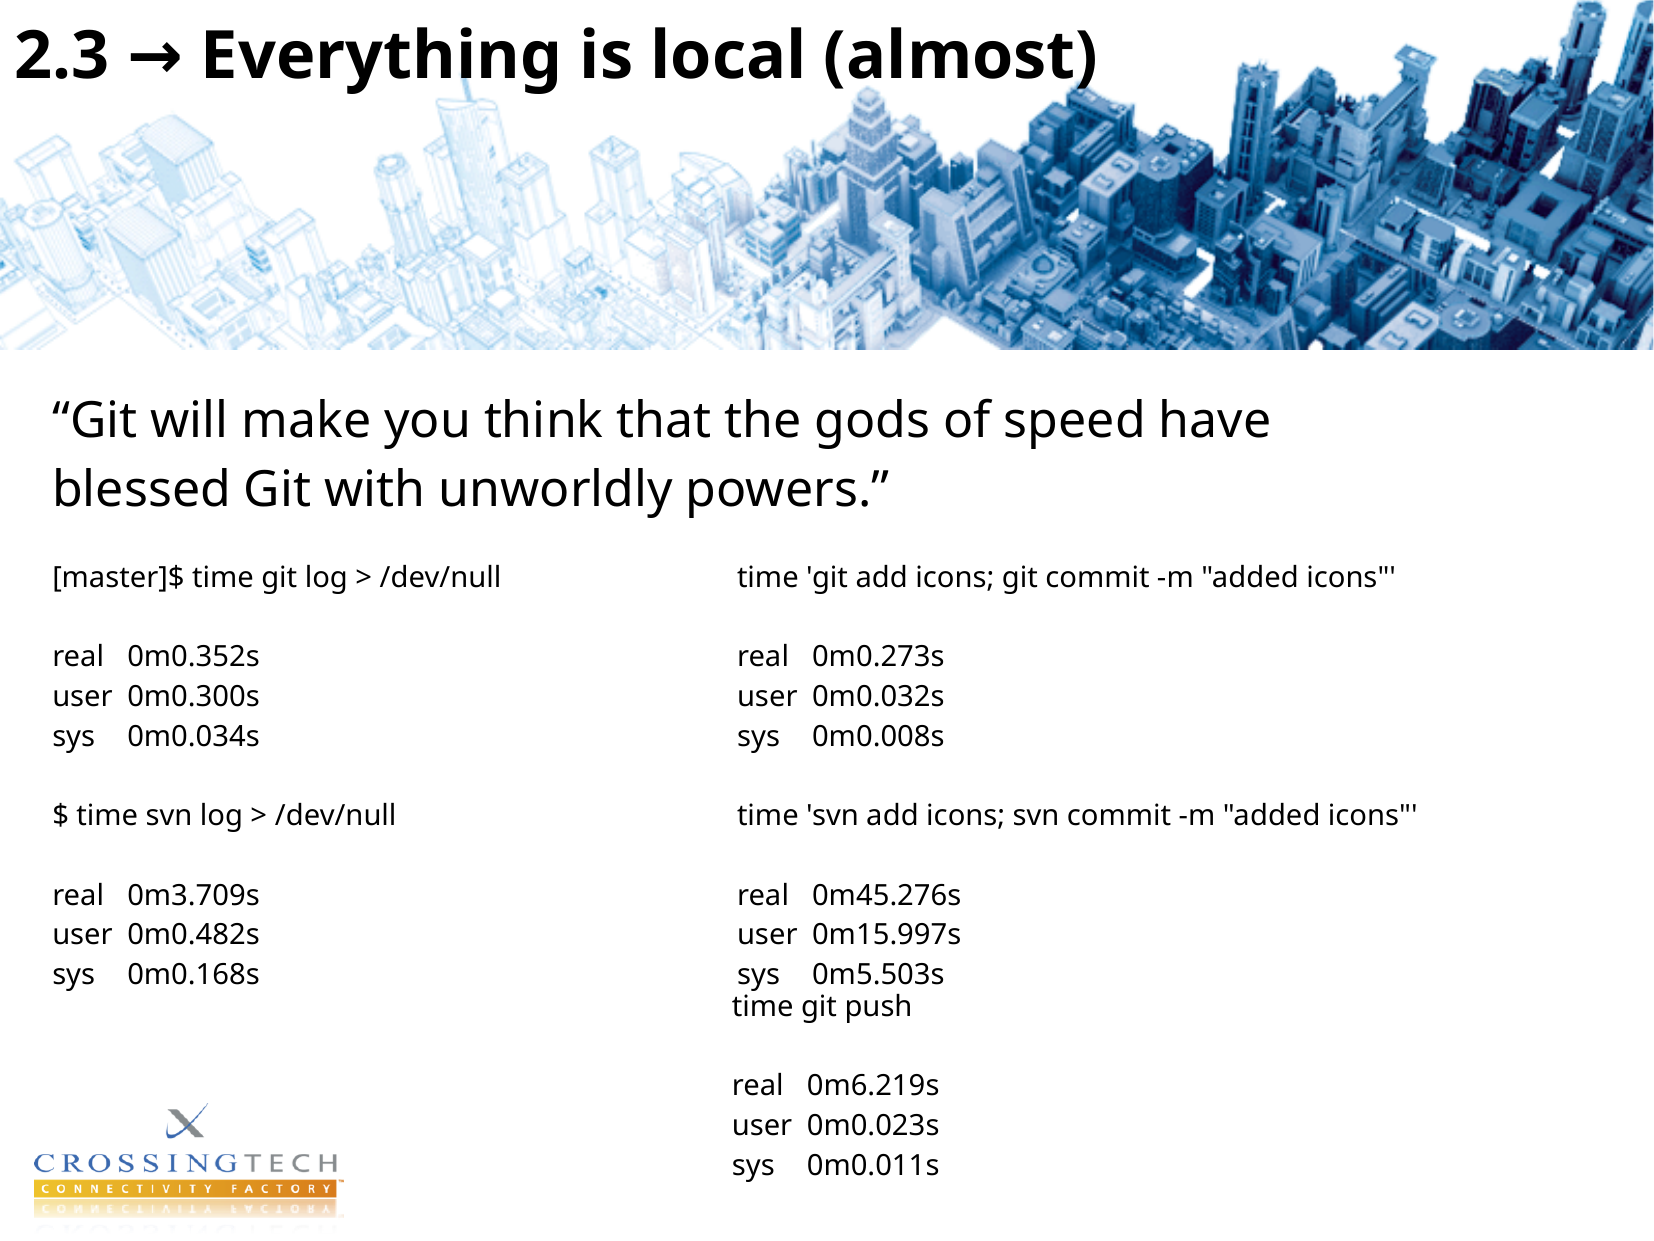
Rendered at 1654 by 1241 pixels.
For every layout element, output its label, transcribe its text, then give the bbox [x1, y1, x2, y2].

picture [0, 0, 1654, 350]
text_box “Git will make you think that the gods of speed have blessed Git with unworldly powers.” [37, 376, 1633, 509]
text_box [master]$ time git log > /dev/null real 0m0.352s user 0m0.300s sys 0m0.034s $ time svn log > /dev/null real 0m3.709s user 0m0.482s sys 0m0.168s [37, 548, 665, 938]
text_box time git push real 0m6.219s user 0m0.023s sys 0m0.011s [717, 977, 976, 1163]
text_box time 'git add icons; git commit -m "added icons"' real 0m0.273s user 0m0.032s sys 0m0.008s time 'svn add icons; svn commit -m "added icons"' real 0m45.276s user 0m15.997s sys 0m5.503s [722, 548, 1613, 938]
text_box 2.3 → Everything is local (almost) [0, 0, 1395, 93]
picture [34, 1103, 344, 1237]
